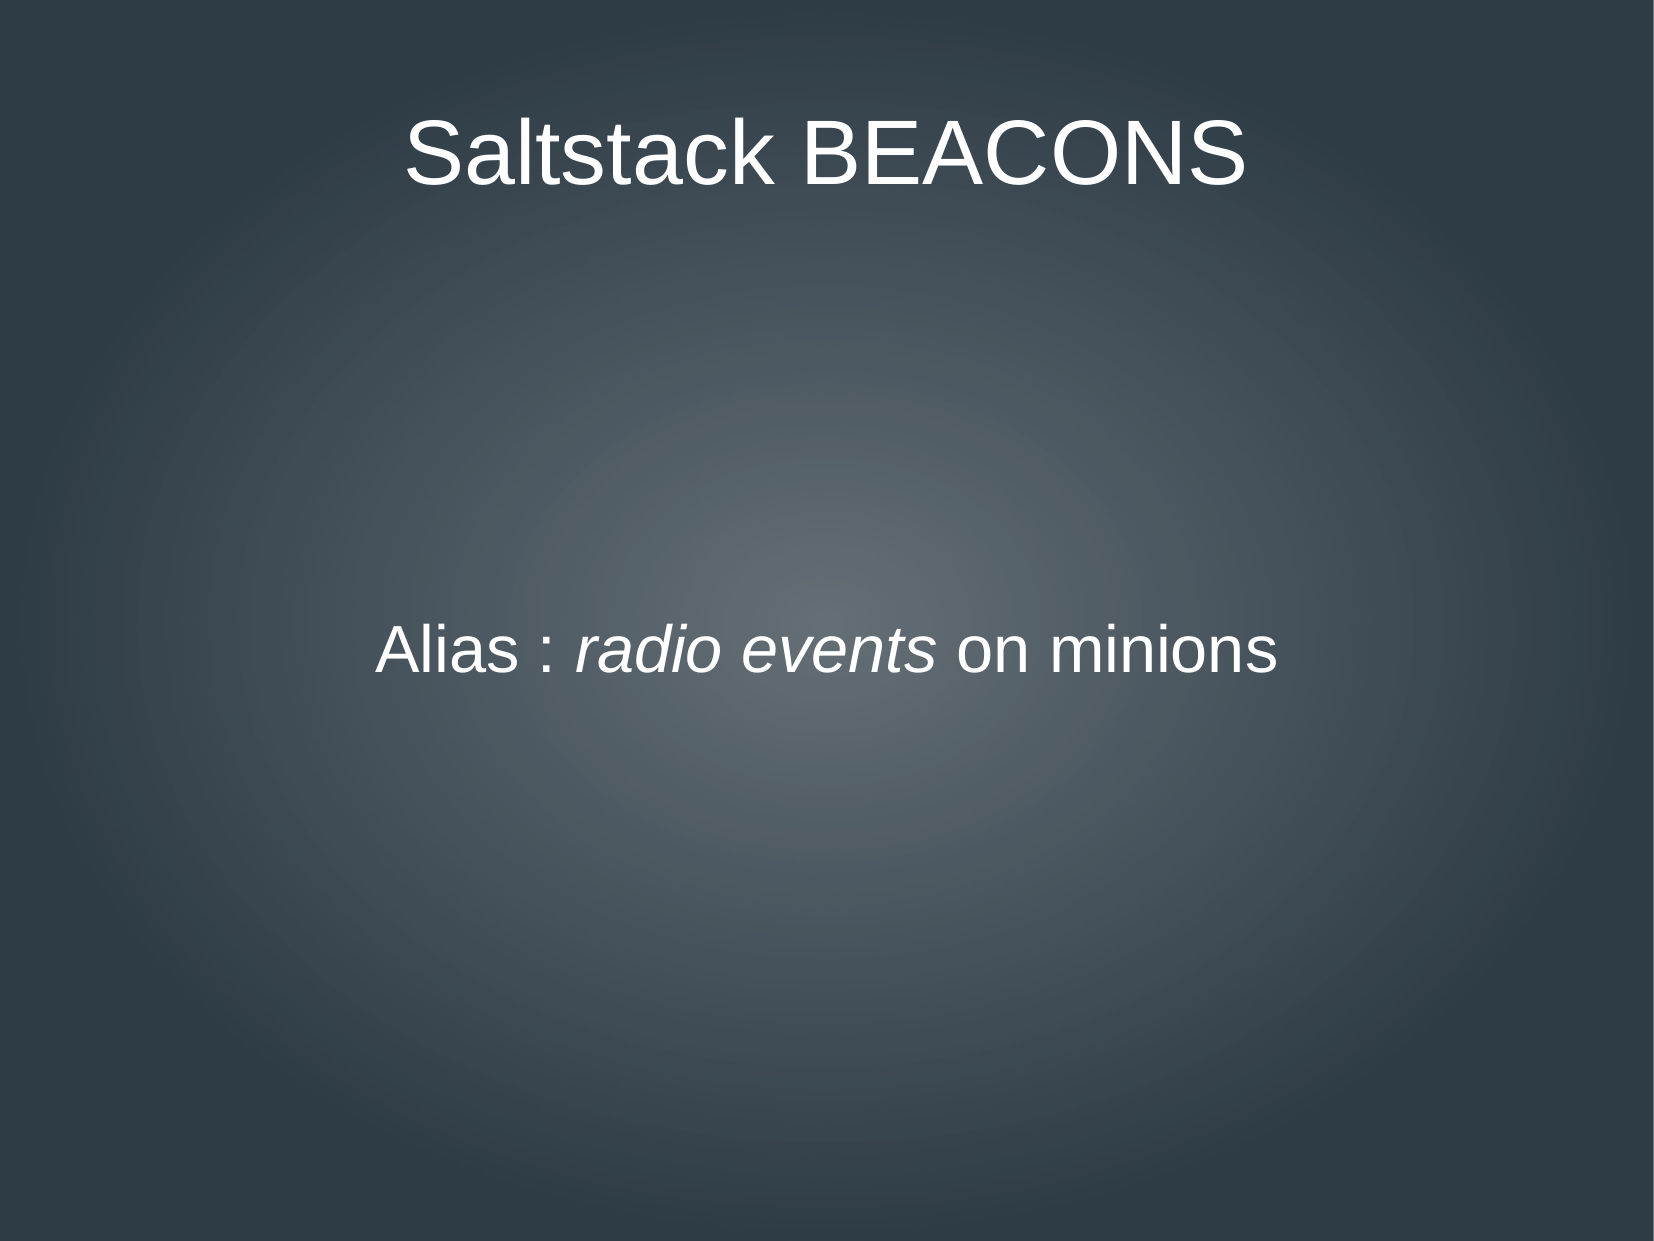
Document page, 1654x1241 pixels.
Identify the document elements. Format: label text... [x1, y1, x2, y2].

title Saltstack BEACONS [82, 49, 1571, 257]
subtitle Alias : radio events on minions [82, 290, 1571, 1010]
